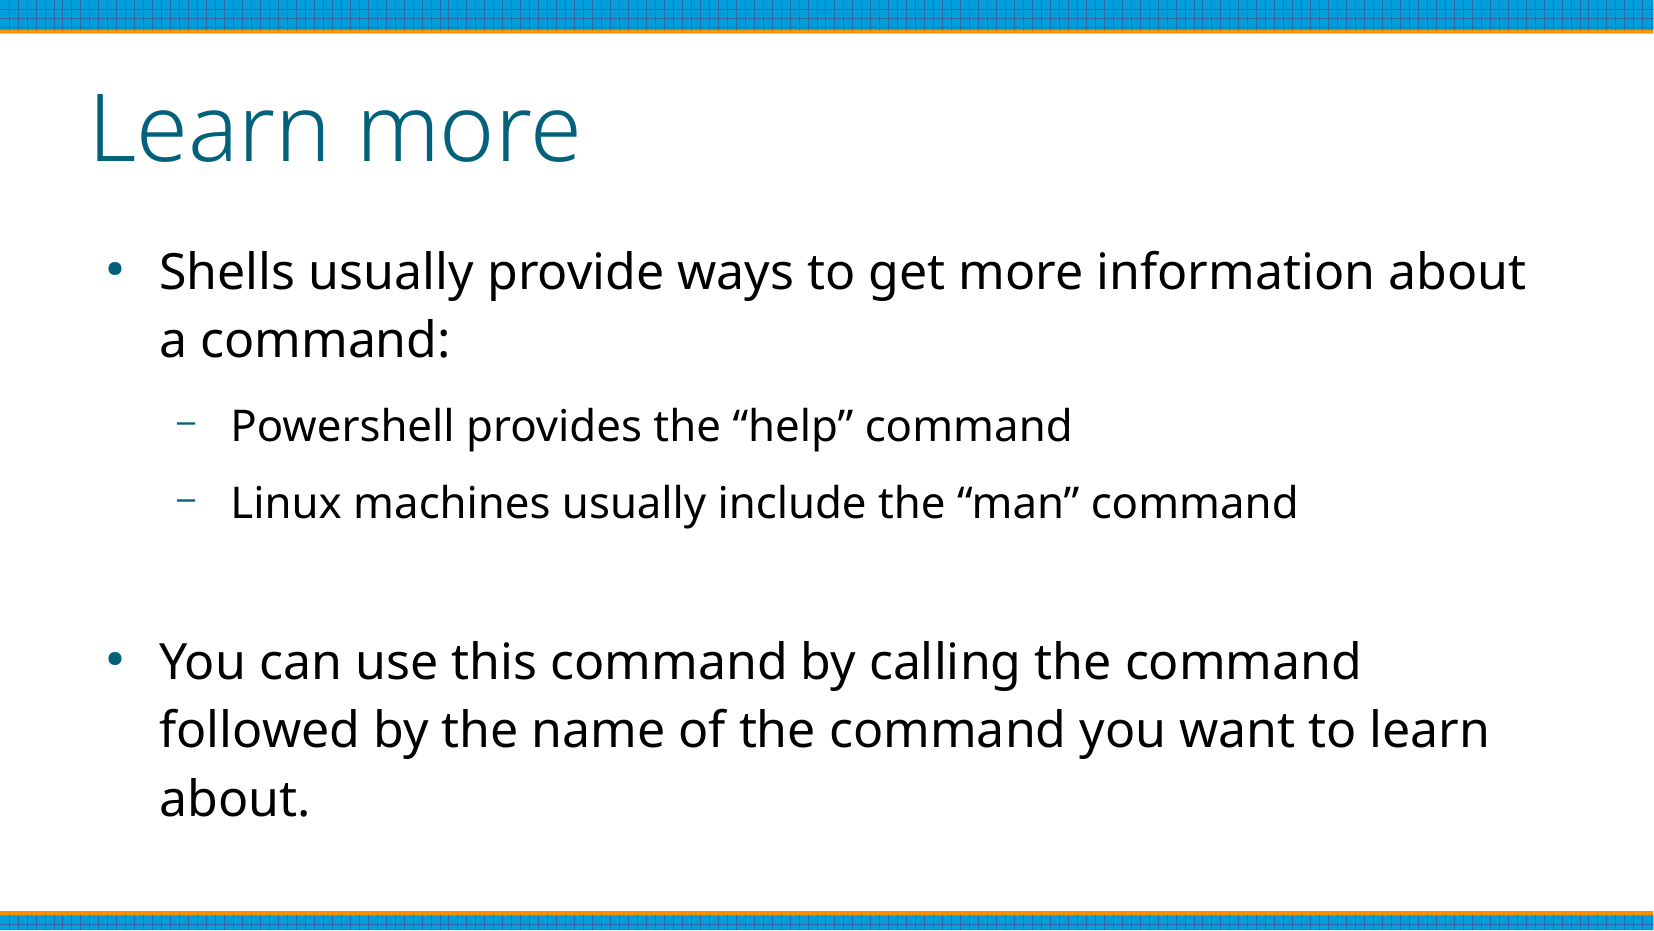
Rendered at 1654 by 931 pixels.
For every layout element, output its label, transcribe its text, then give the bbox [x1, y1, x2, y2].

title Learn more [88, 44, 1565, 207]
list Shells usually provide ways to get more information about a command: Powershell provides the “help” command Linux machines usually include the “man” command You can use this command by calling the command followed by the name of the command you want to learn about. [88, 236, 1565, 901]
